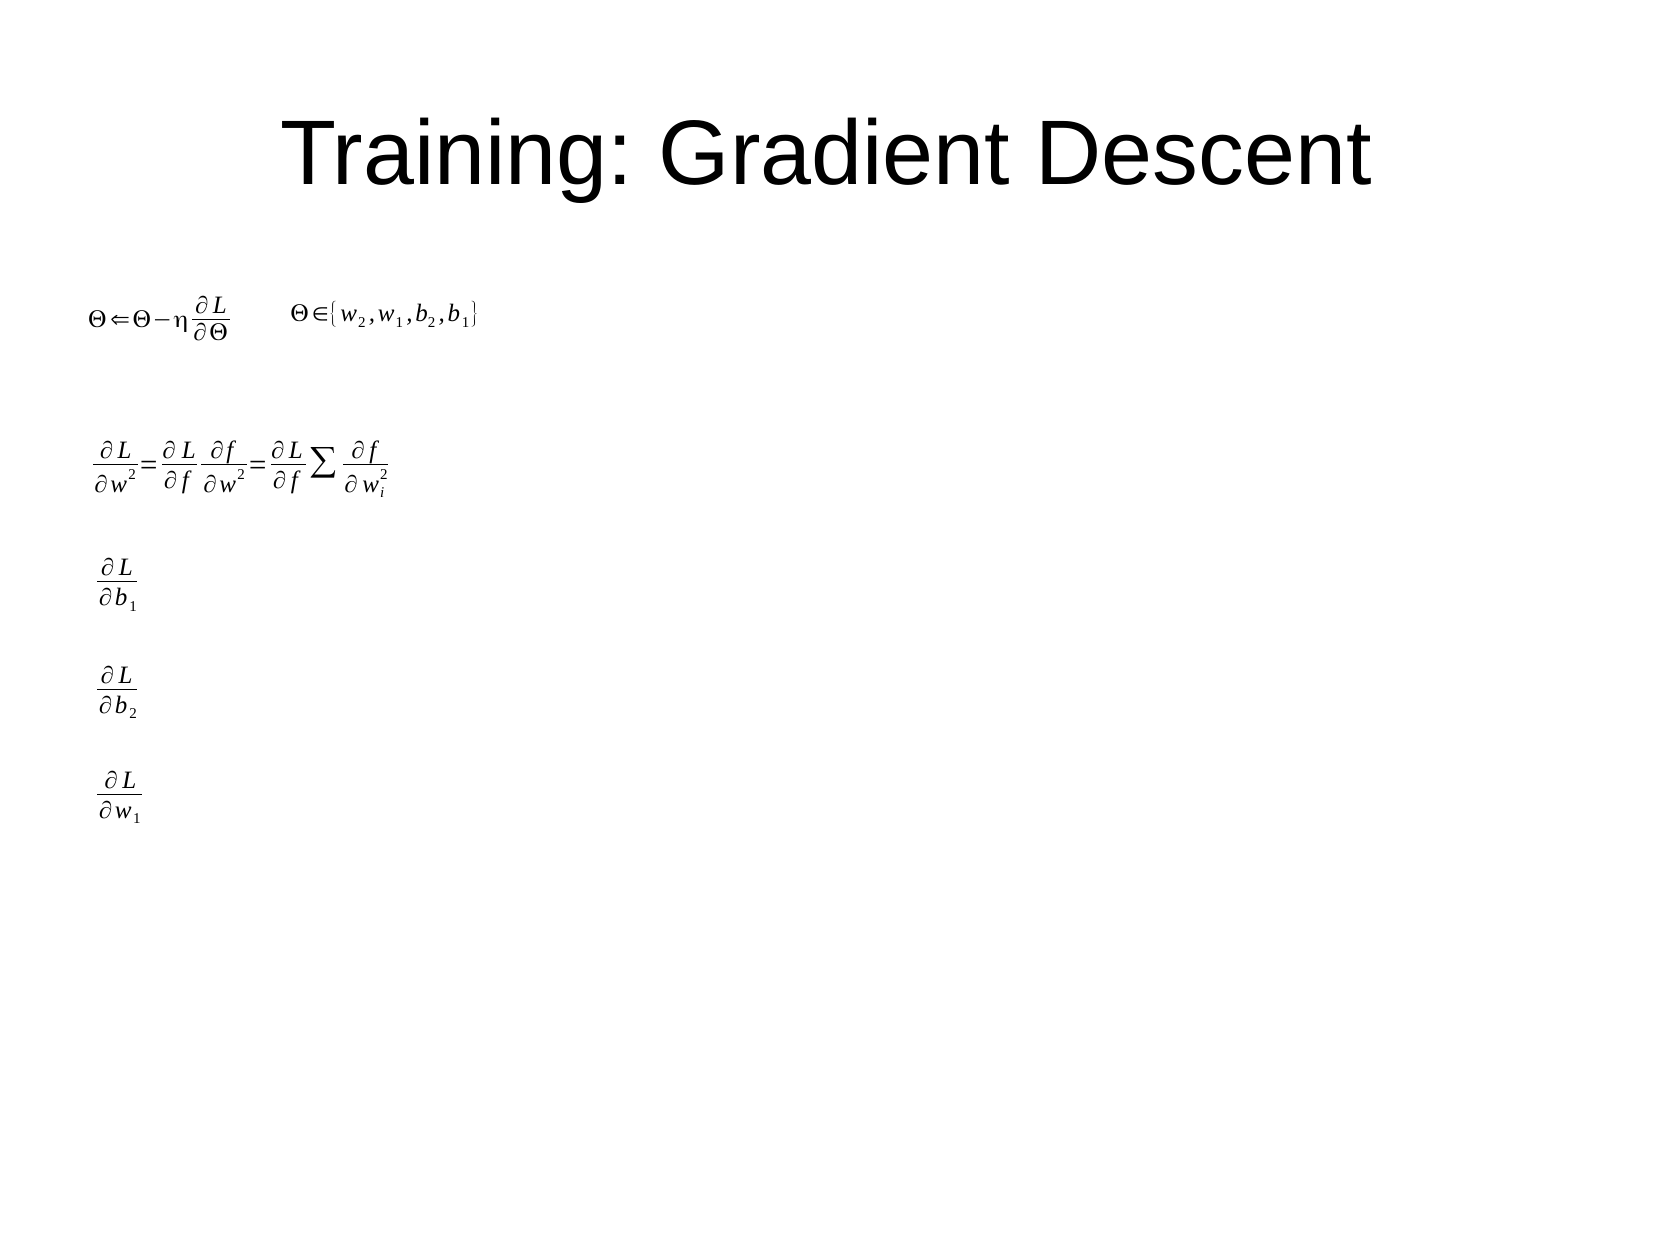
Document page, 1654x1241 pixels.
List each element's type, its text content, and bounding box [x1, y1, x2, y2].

chart [82, 290, 238, 342]
chart [90, 552, 145, 616]
title Training: Gradient Descent [82, 49, 1571, 257]
chart [85, 435, 396, 502]
chart [285, 298, 486, 331]
chart [90, 765, 150, 828]
chart [90, 660, 145, 723]
